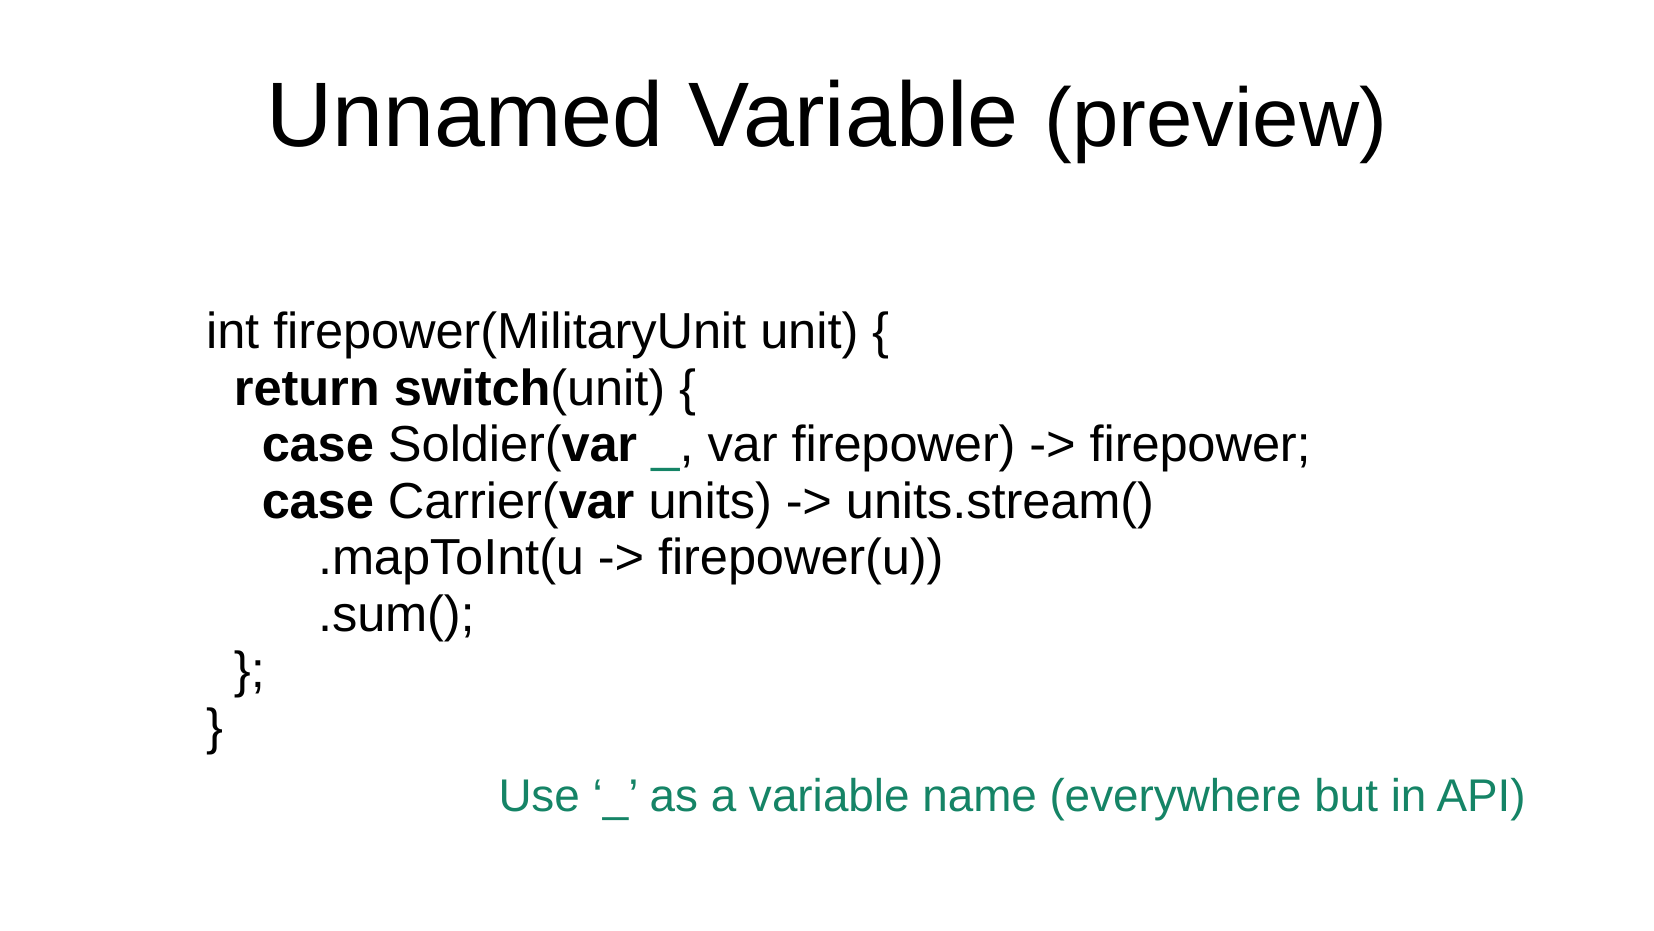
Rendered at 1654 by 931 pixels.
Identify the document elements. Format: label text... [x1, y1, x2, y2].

text_box Use ‘_’ as a variable name (everywhere but in API) [483, 762, 1542, 829]
title Unnamed Variable (preview) [82, 12, 1571, 217]
list int firepower(MilitaryUnit unit) { return switch(unit) { case Soldier(var _, var firepower) -> firepower; case Carrier(var units) -> units.stream() .mapToInt(u -> firepower(u)) .sum(); }; } [82, 217, 1571, 758]
